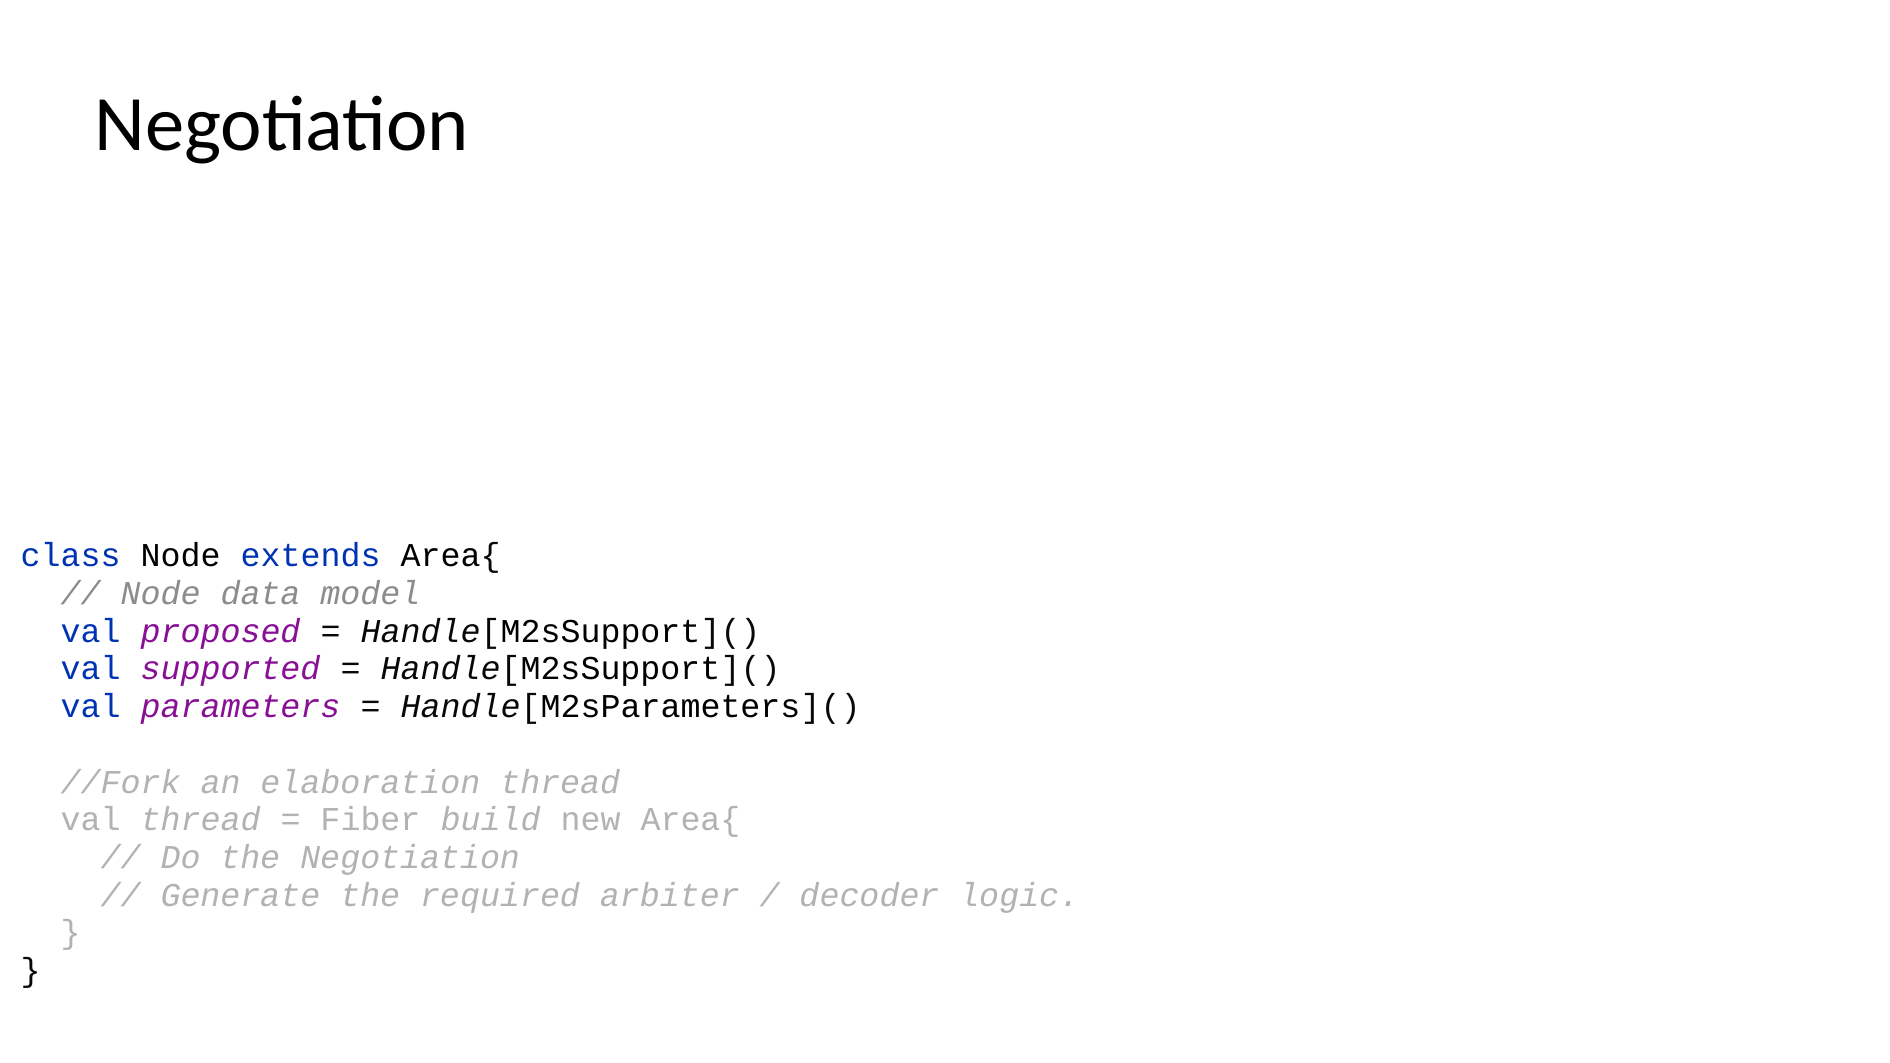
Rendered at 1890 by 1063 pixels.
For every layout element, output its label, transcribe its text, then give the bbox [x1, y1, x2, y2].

text_box class Node extends Area{ // Node data model val proposed = Handle[M2sSupport]() val supported = Handle[M2sSupport]() val parameters = Handle[M2sParameters]() //Fork an elaboration thread val thread = Fiber build new Area{ // Do the Negotiation // Generate the required arbiter / decoder logic. } } [5, 531, 1123, 1040]
title Negotiation [94, 42, 1796, 220]
